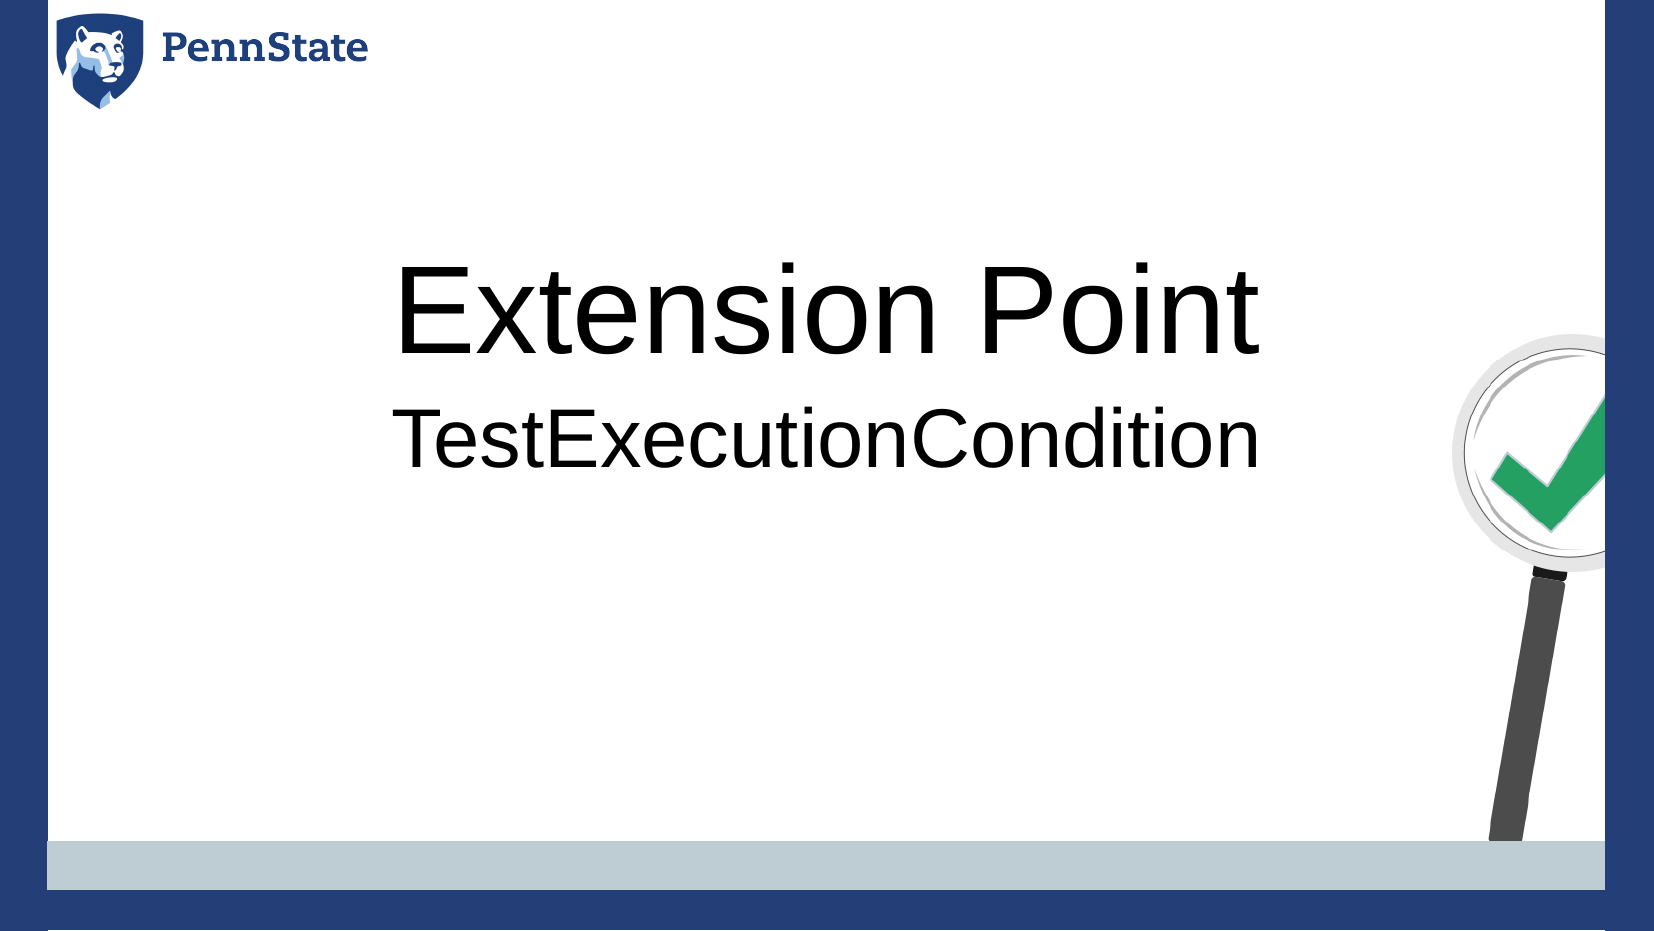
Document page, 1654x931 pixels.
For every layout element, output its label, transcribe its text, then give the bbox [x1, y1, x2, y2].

picture [1452, 334, 1605, 841]
picture [48, 0, 411, 152]
list Extension Point [261, 240, 1393, 436]
title TestExecutionCondition [384, 354, 1270, 524]
